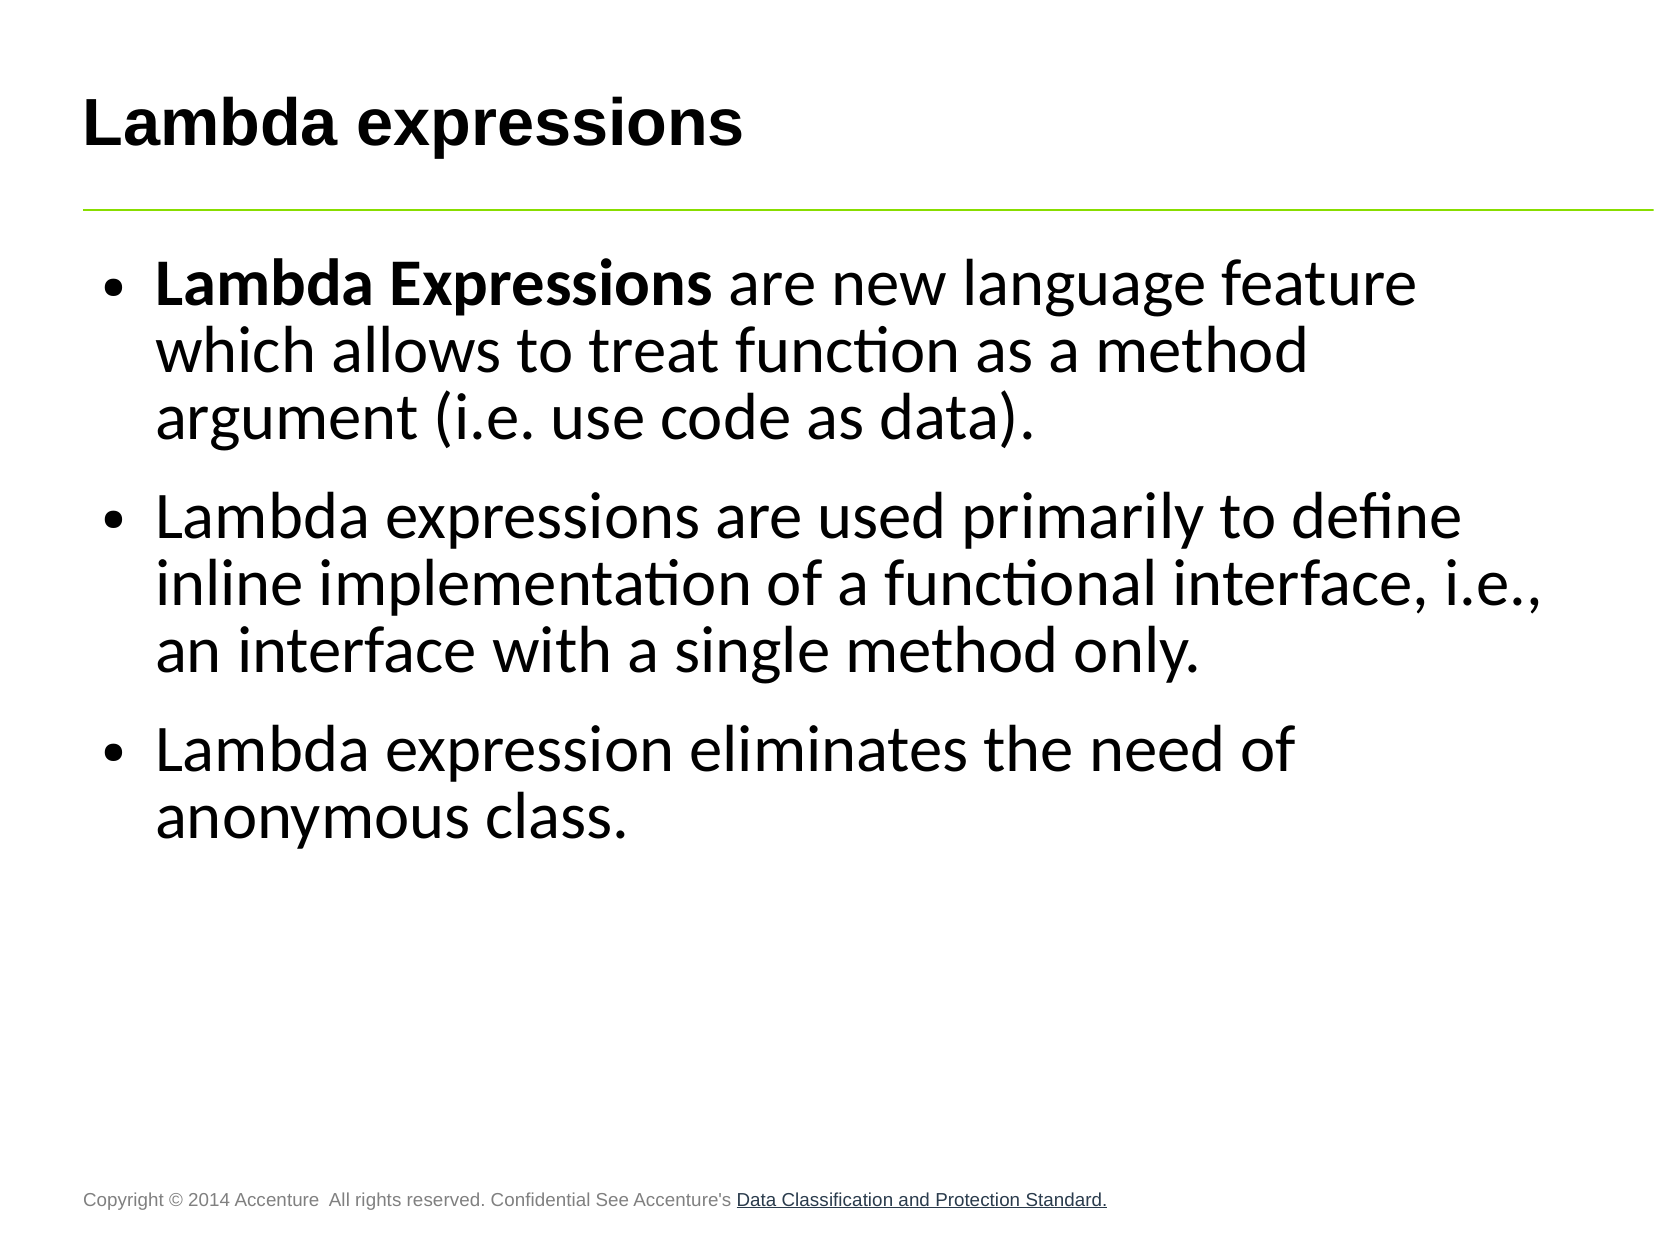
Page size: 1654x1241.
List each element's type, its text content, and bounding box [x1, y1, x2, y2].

title Lambda expressions [82, 49, 1571, 196]
list Lambda Expressions are new language feature which allows to treat function as a method argument (i.e. use code as data). Lambda expressions are used primarily to define inline implementation of a functional interface, i.e., an interface with a single method only. Lambda expression eliminates the need of anonymous class. [84, 255, 1573, 1166]
